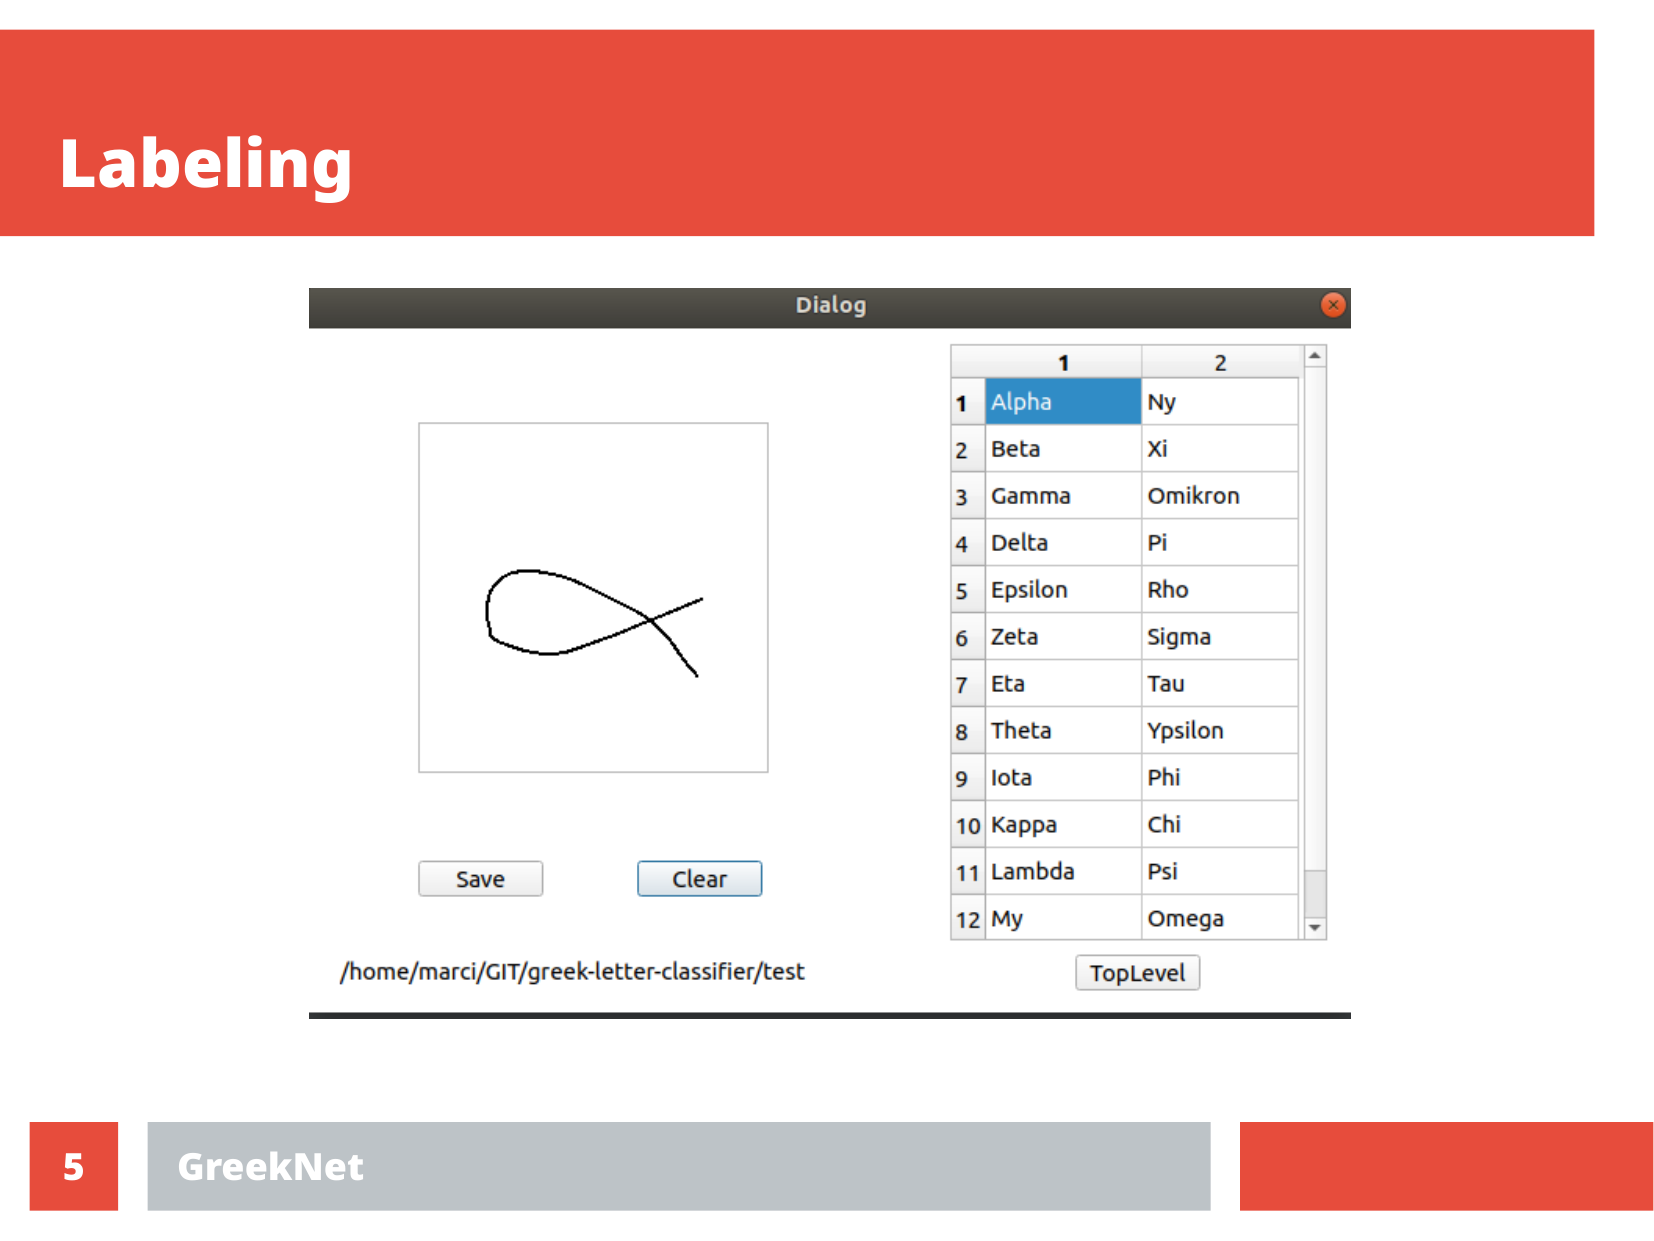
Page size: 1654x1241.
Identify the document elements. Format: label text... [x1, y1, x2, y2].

picture [309, 288, 1351, 1019]
title Labeling [59, 59, 1595, 207]
